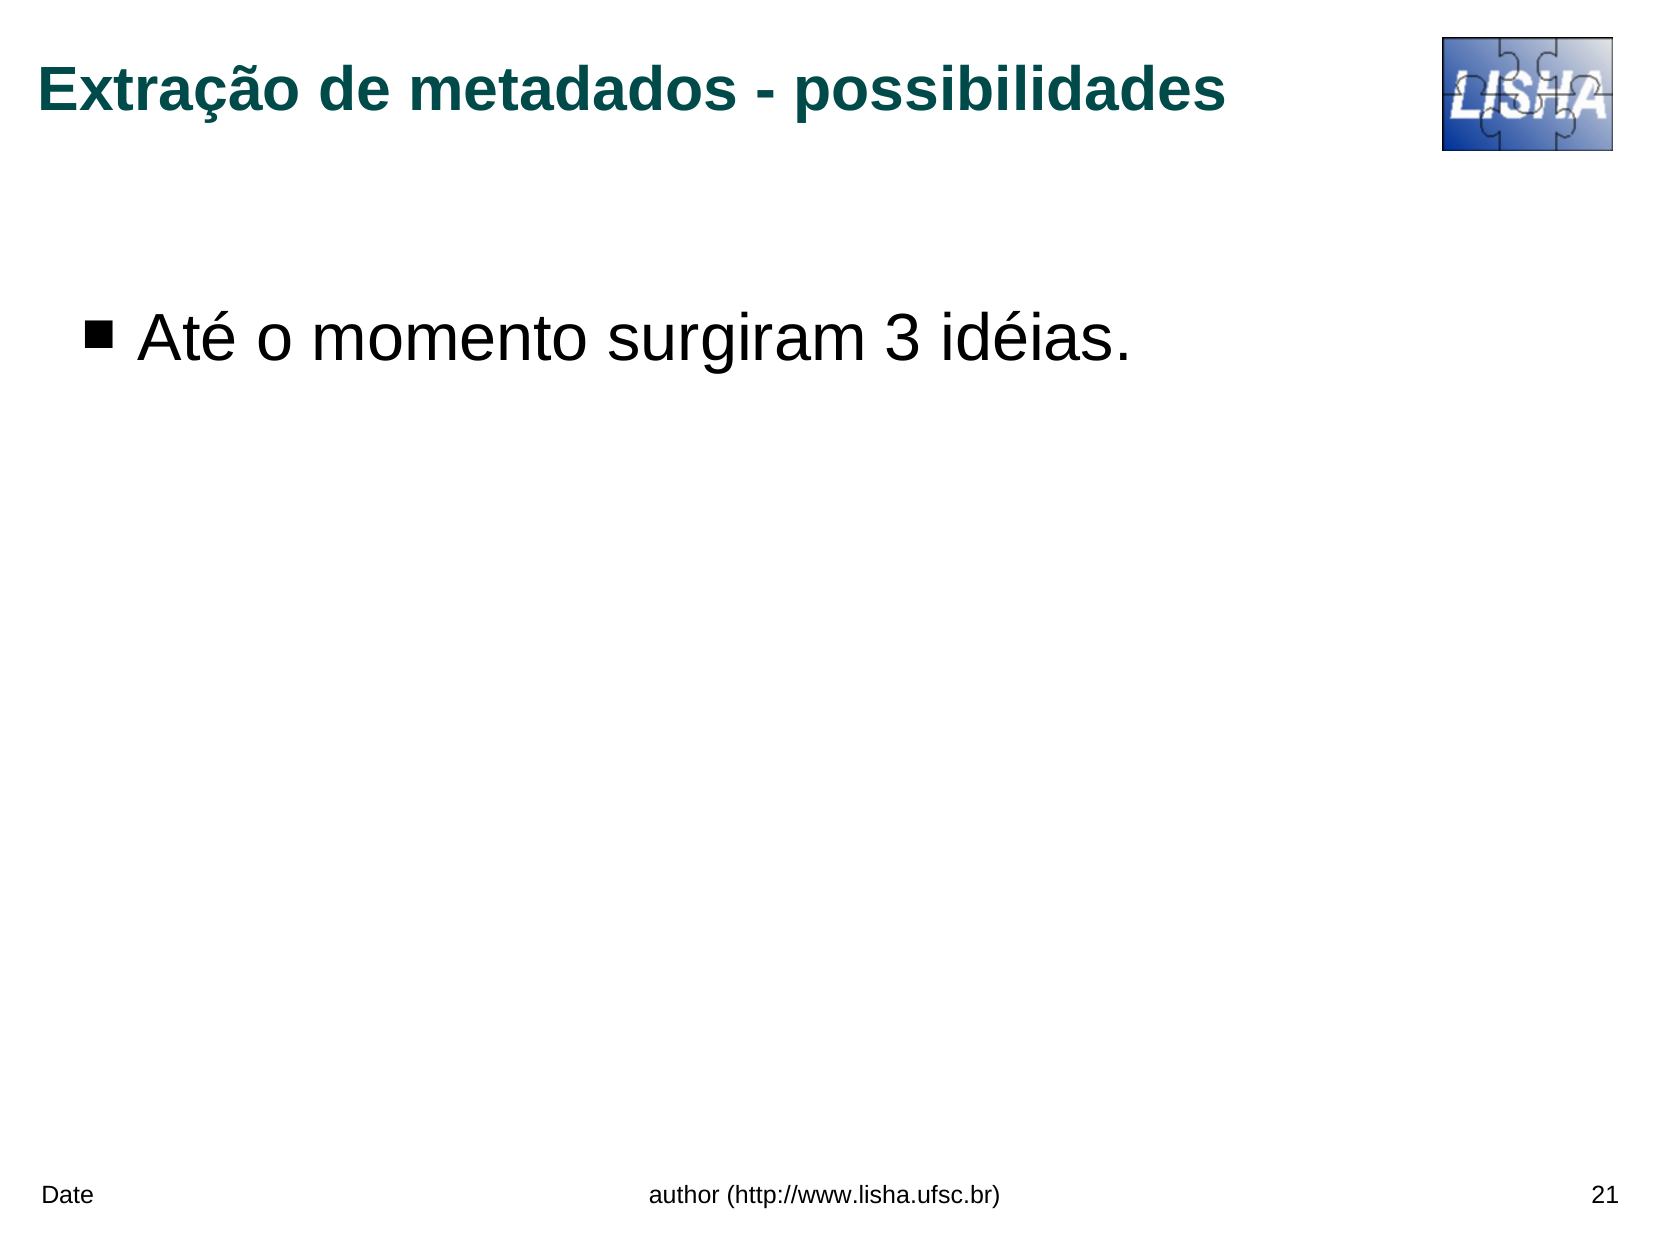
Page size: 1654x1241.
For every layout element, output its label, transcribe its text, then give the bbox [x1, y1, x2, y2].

list Até o momento surgiram 3 idéias. [37, 225, 1613, 1163]
picture [1442, 37, 1613, 151]
title Extração de metadados - possibilidades [37, 37, 1426, 151]
